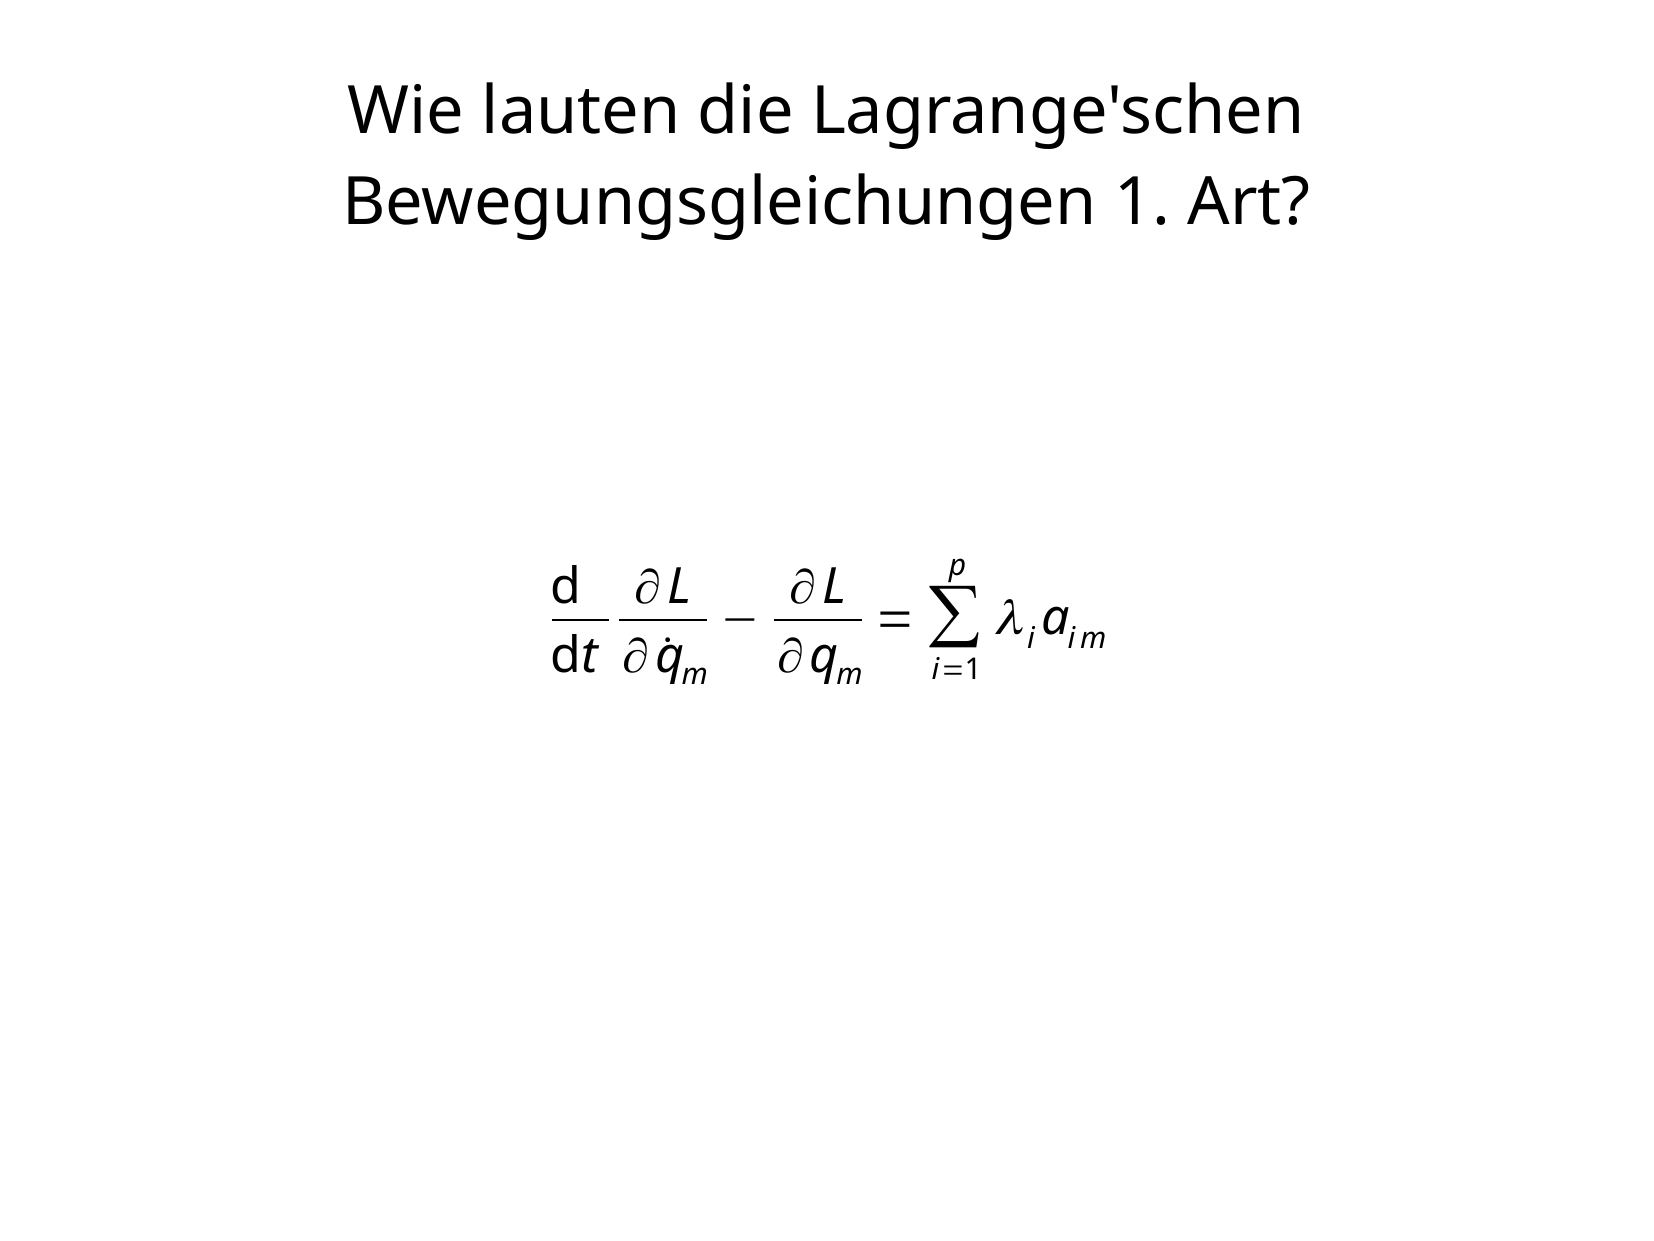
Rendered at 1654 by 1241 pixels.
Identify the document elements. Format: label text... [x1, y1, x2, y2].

title Wie lauten die Lagrange'schen Bewegungsgleichungen 1. Art? [82, 49, 1571, 257]
chart [544, 547, 1110, 694]
